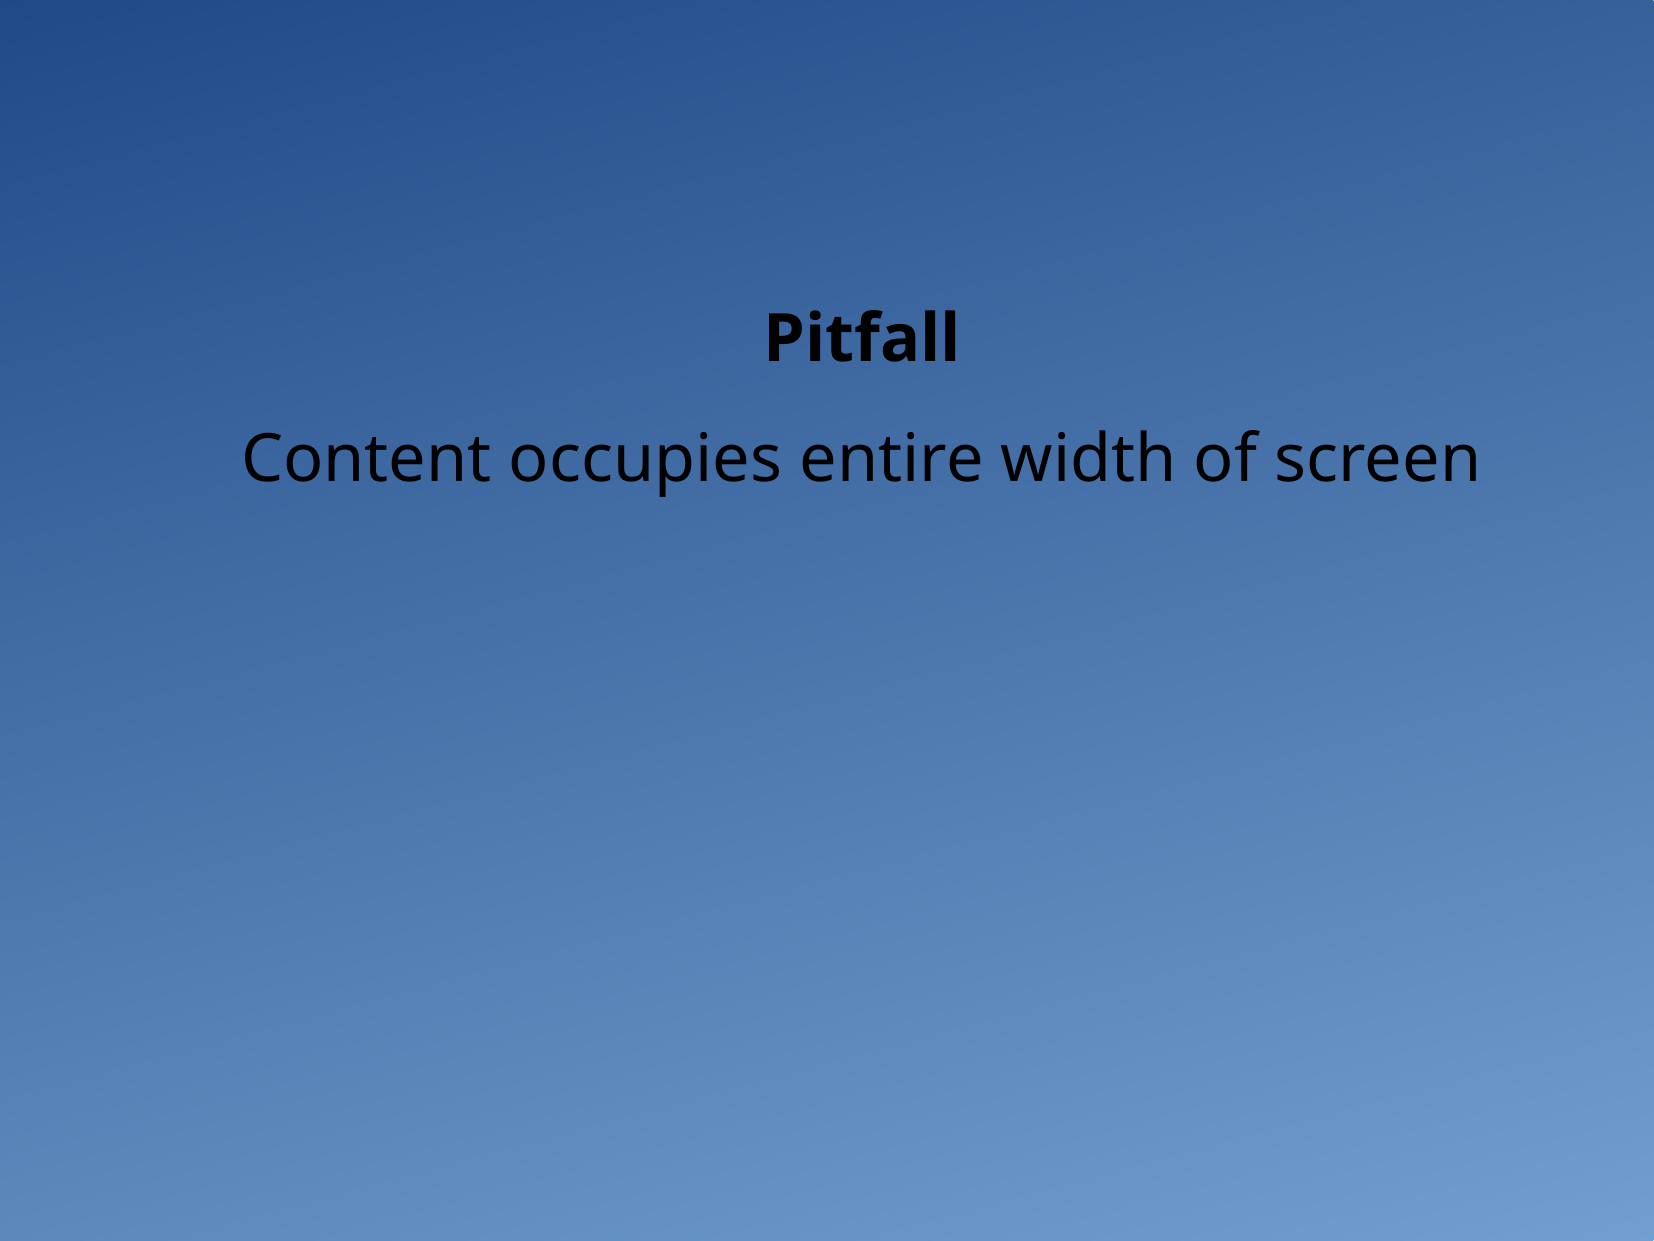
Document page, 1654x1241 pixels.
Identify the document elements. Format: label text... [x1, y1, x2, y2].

list Pitfall Content occupies entire width of screen [82, 290, 1571, 634]
